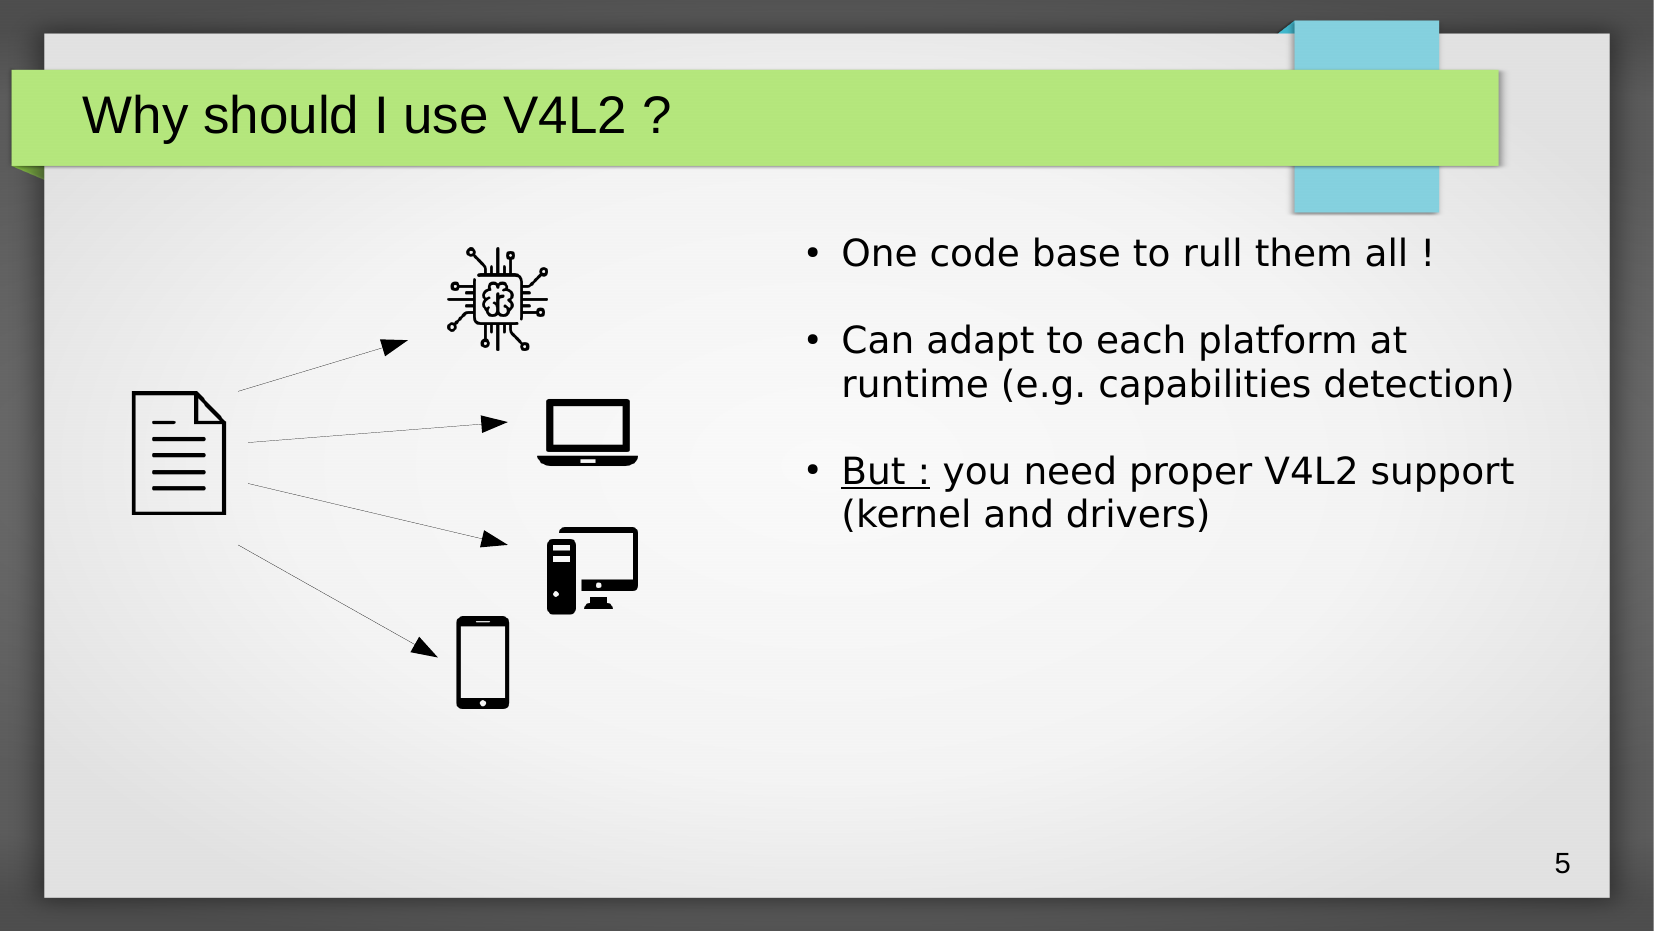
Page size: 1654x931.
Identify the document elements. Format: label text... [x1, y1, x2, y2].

picture [0, 0, 1654, 931]
text_box One code base to rull them all ! Can adapt to each platform at runtime (e.g. capabilities detection) But : you need proper V4L2 support (kernel and drivers) [791, 224, 1571, 815]
title Why should I use V4L2 ? [82, 70, 1264, 160]
